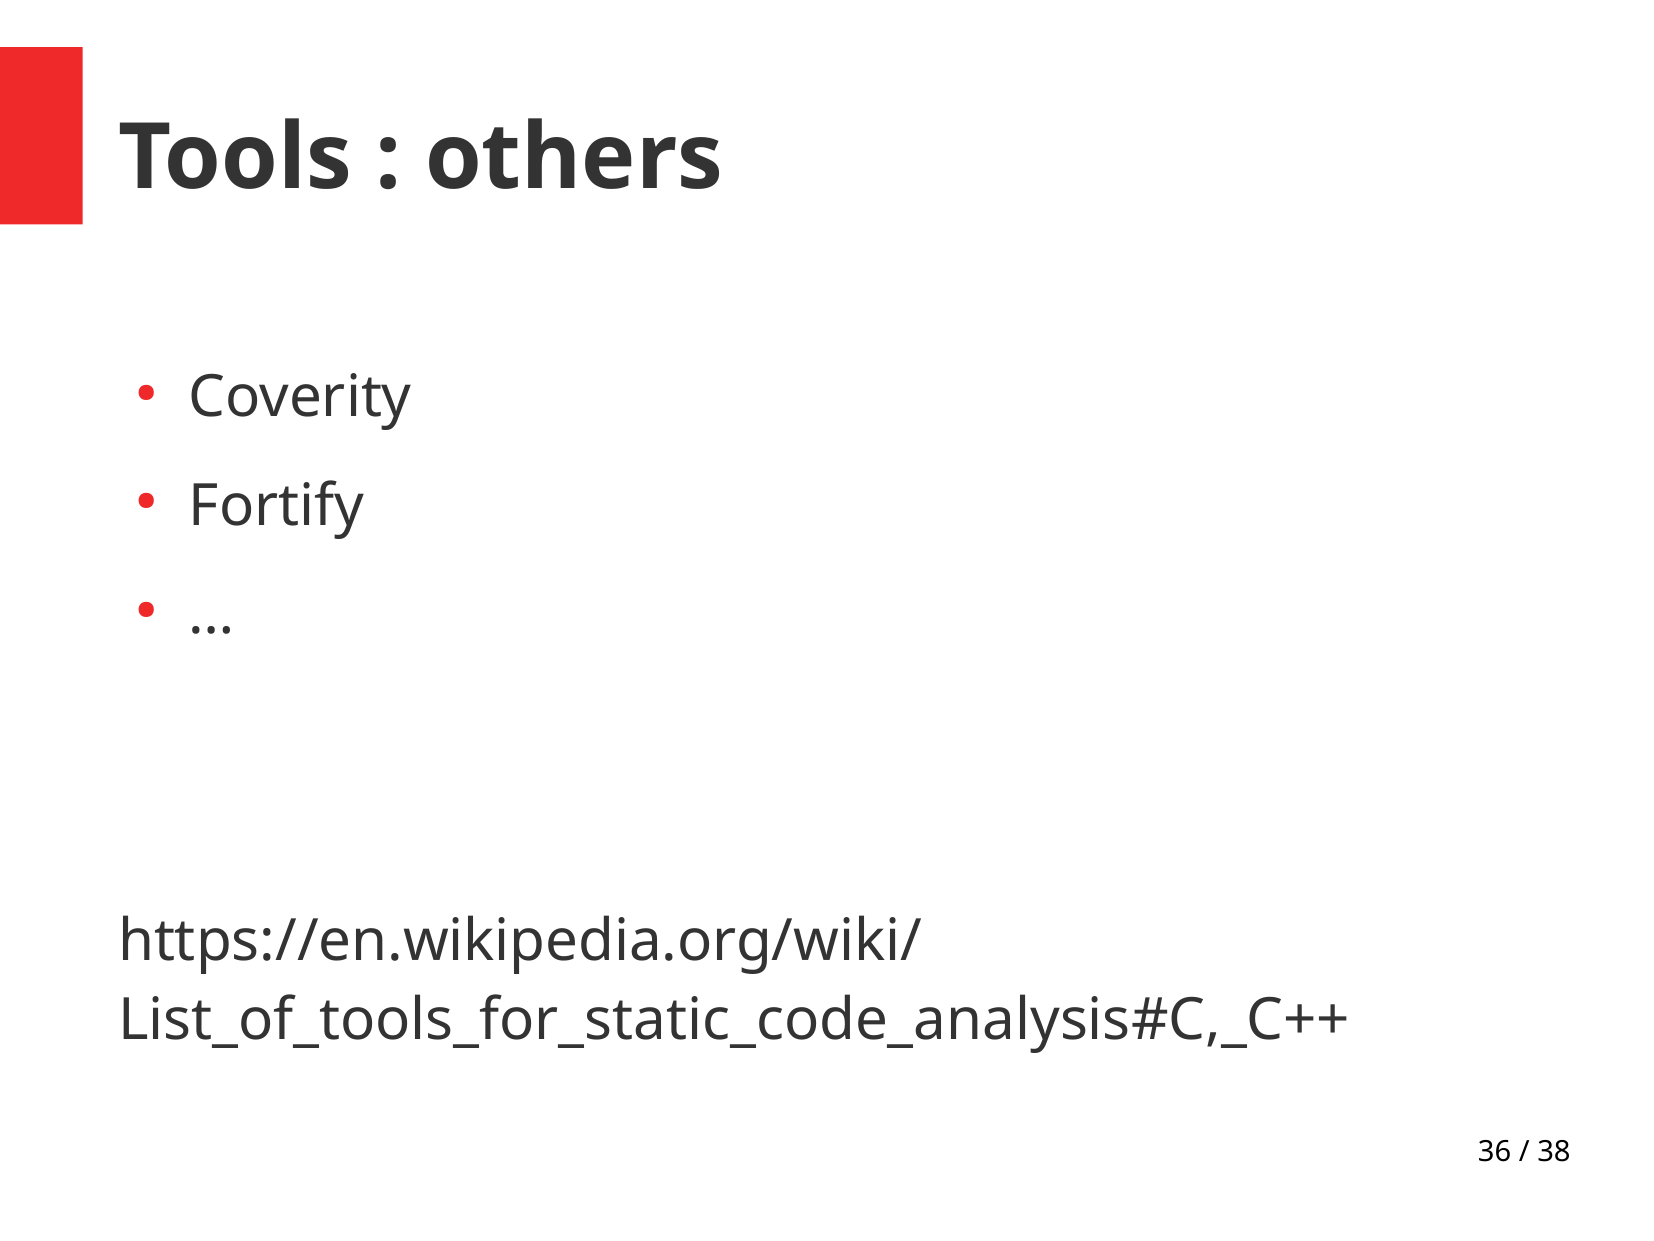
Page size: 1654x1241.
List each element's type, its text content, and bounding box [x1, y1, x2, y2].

title Tools : others [118, 49, 1571, 257]
list Coverity Fortify … https://en.wikipedia.org/wiki/List_of_tools_for_static_code_analysis#C,_C++ [118, 354, 1536, 1074]
